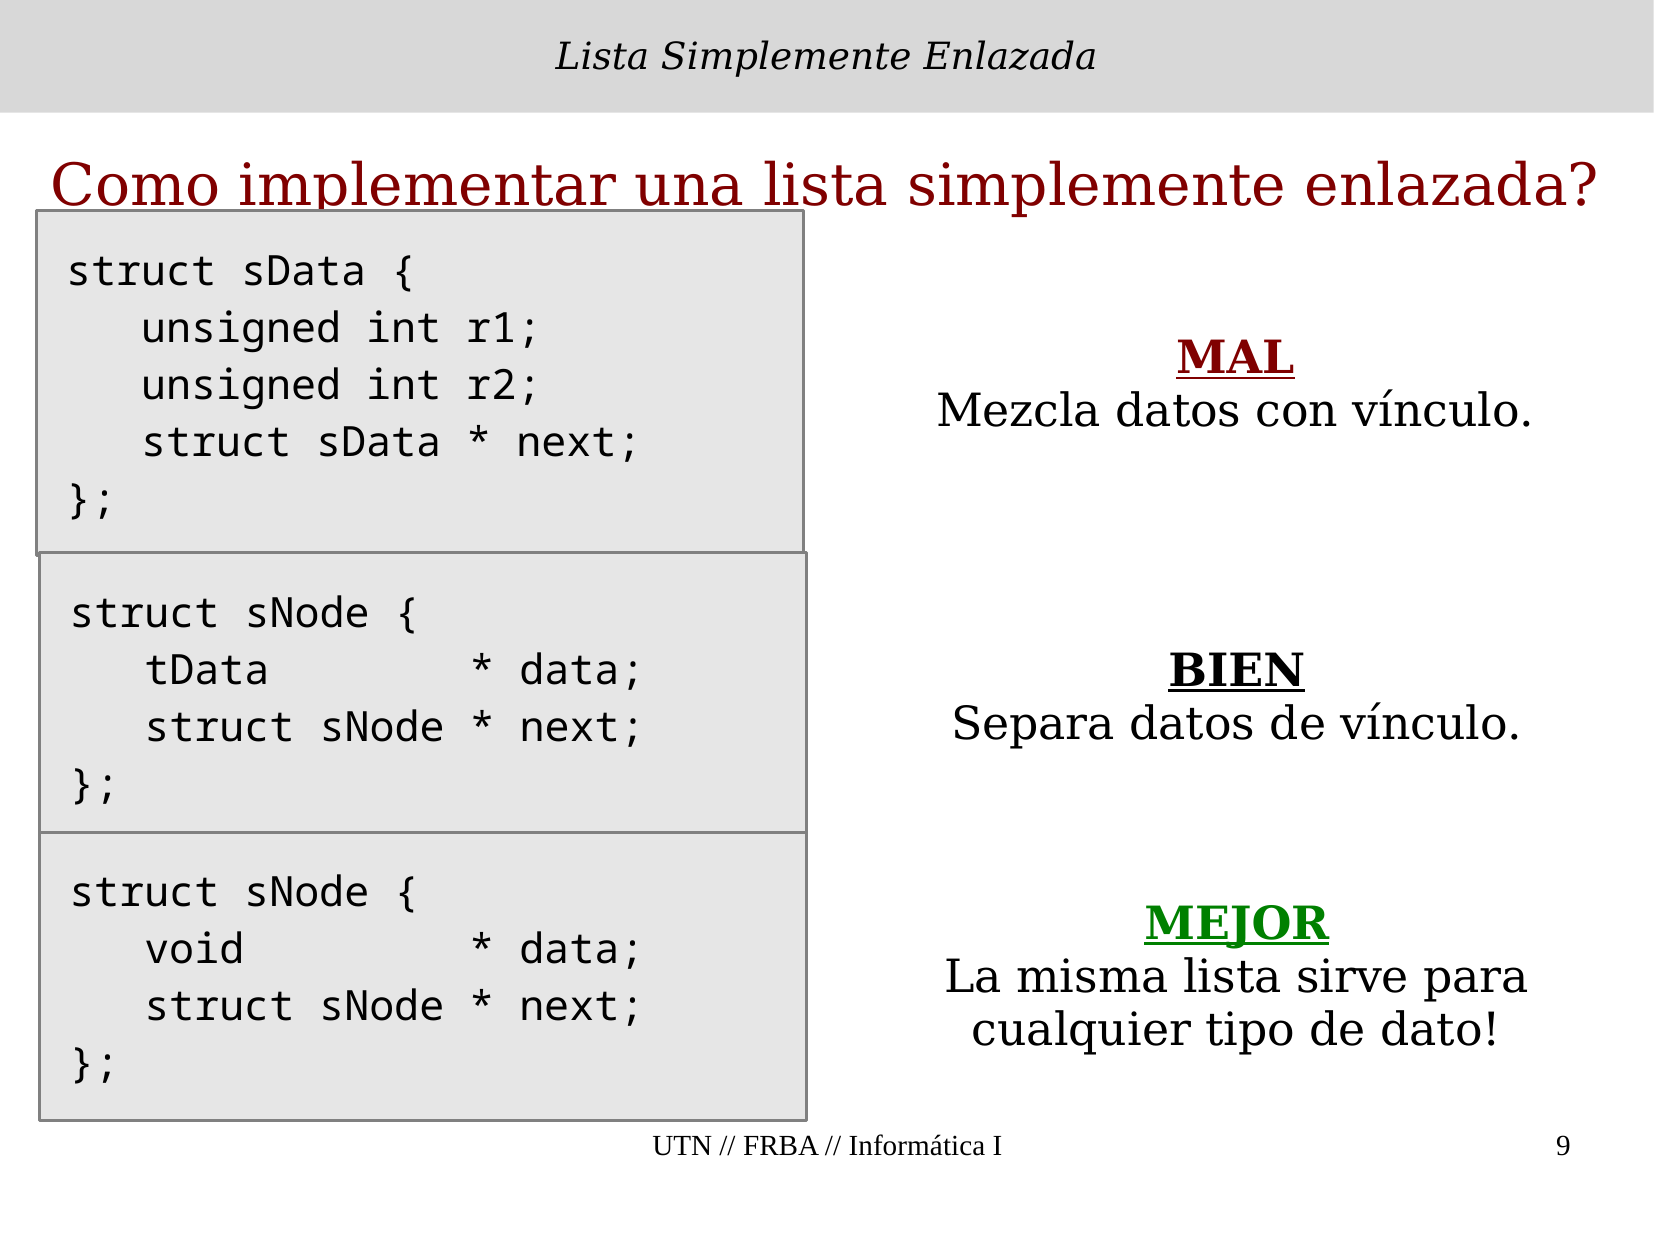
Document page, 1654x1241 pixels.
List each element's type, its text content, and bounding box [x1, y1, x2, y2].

title MAL Mezcla datos con vínculo. [842, 248, 1628, 520]
title struct sData { unsigned int r1; unsigned int r2; struct sData * next; }; [36, 248, 804, 518]
title Como implementar una lista simplemente enlazada? [49, 133, 1602, 237]
title BIEN Separa datos de vínculo. [844, 582, 1630, 811]
title MEJOR La misma lista sirve para cualquier tipo de dato! [844, 862, 1630, 1090]
text_box Lista Simplemente Enlazada [0, 0, 1654, 113]
title struct sNode { void * data; struct sNode * next; }; [39, 862, 807, 1090]
title struct sNode { tData * data; struct sNode * next; }; [39, 583, 807, 811]
